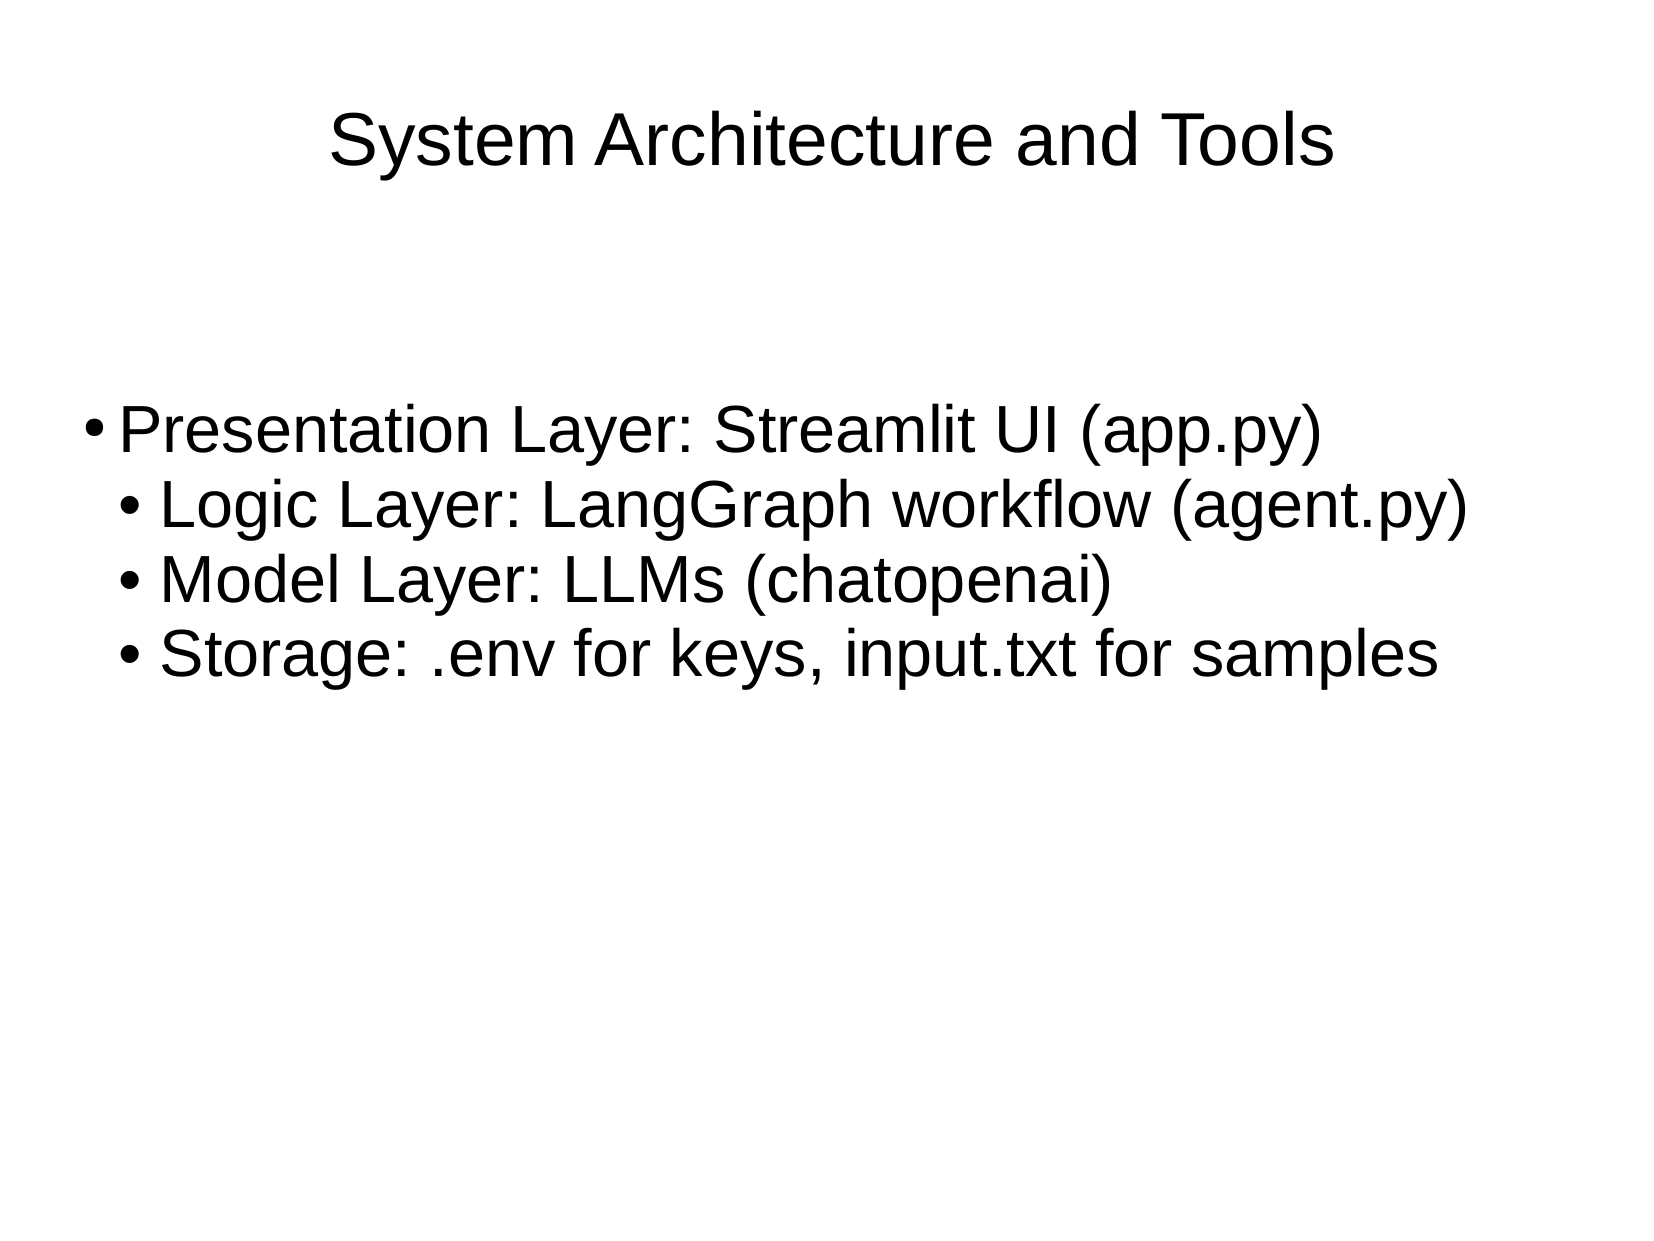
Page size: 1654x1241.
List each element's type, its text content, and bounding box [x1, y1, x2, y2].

list [82, 120, 1571, 1109]
text_box System Architecture and Tools [135, 90, 1531, 189]
